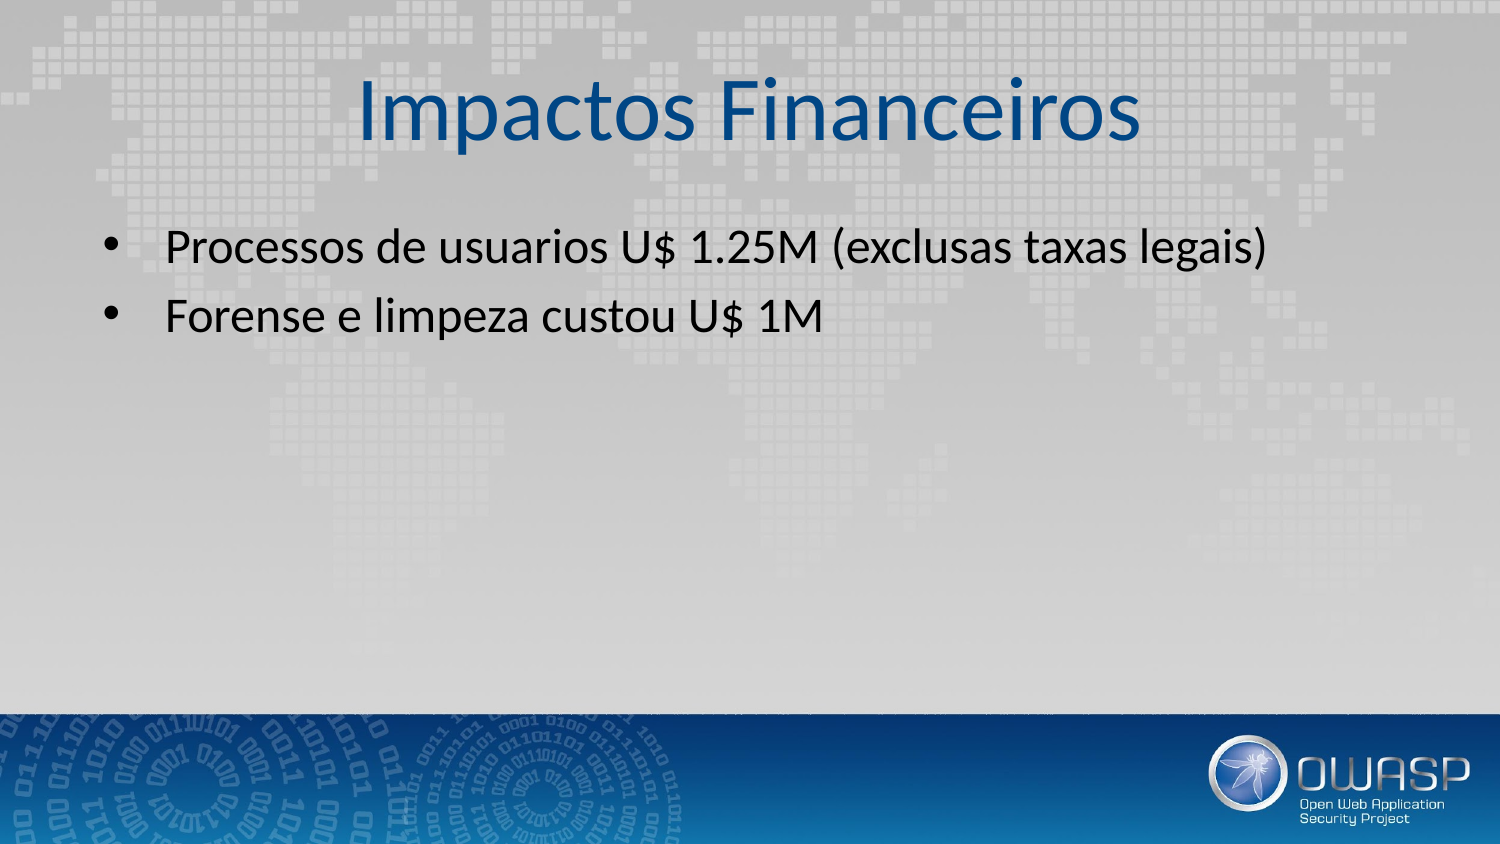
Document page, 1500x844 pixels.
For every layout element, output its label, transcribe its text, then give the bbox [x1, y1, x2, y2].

picture [0, 0, 1500, 844]
title Impactos Financeiros [75, 33, 1425, 175]
list Processos de usuarios U$ 1.25M (exclusas taxas legais) Forense e limpeza custou U$ 1M [75, 196, 1425, 705]
